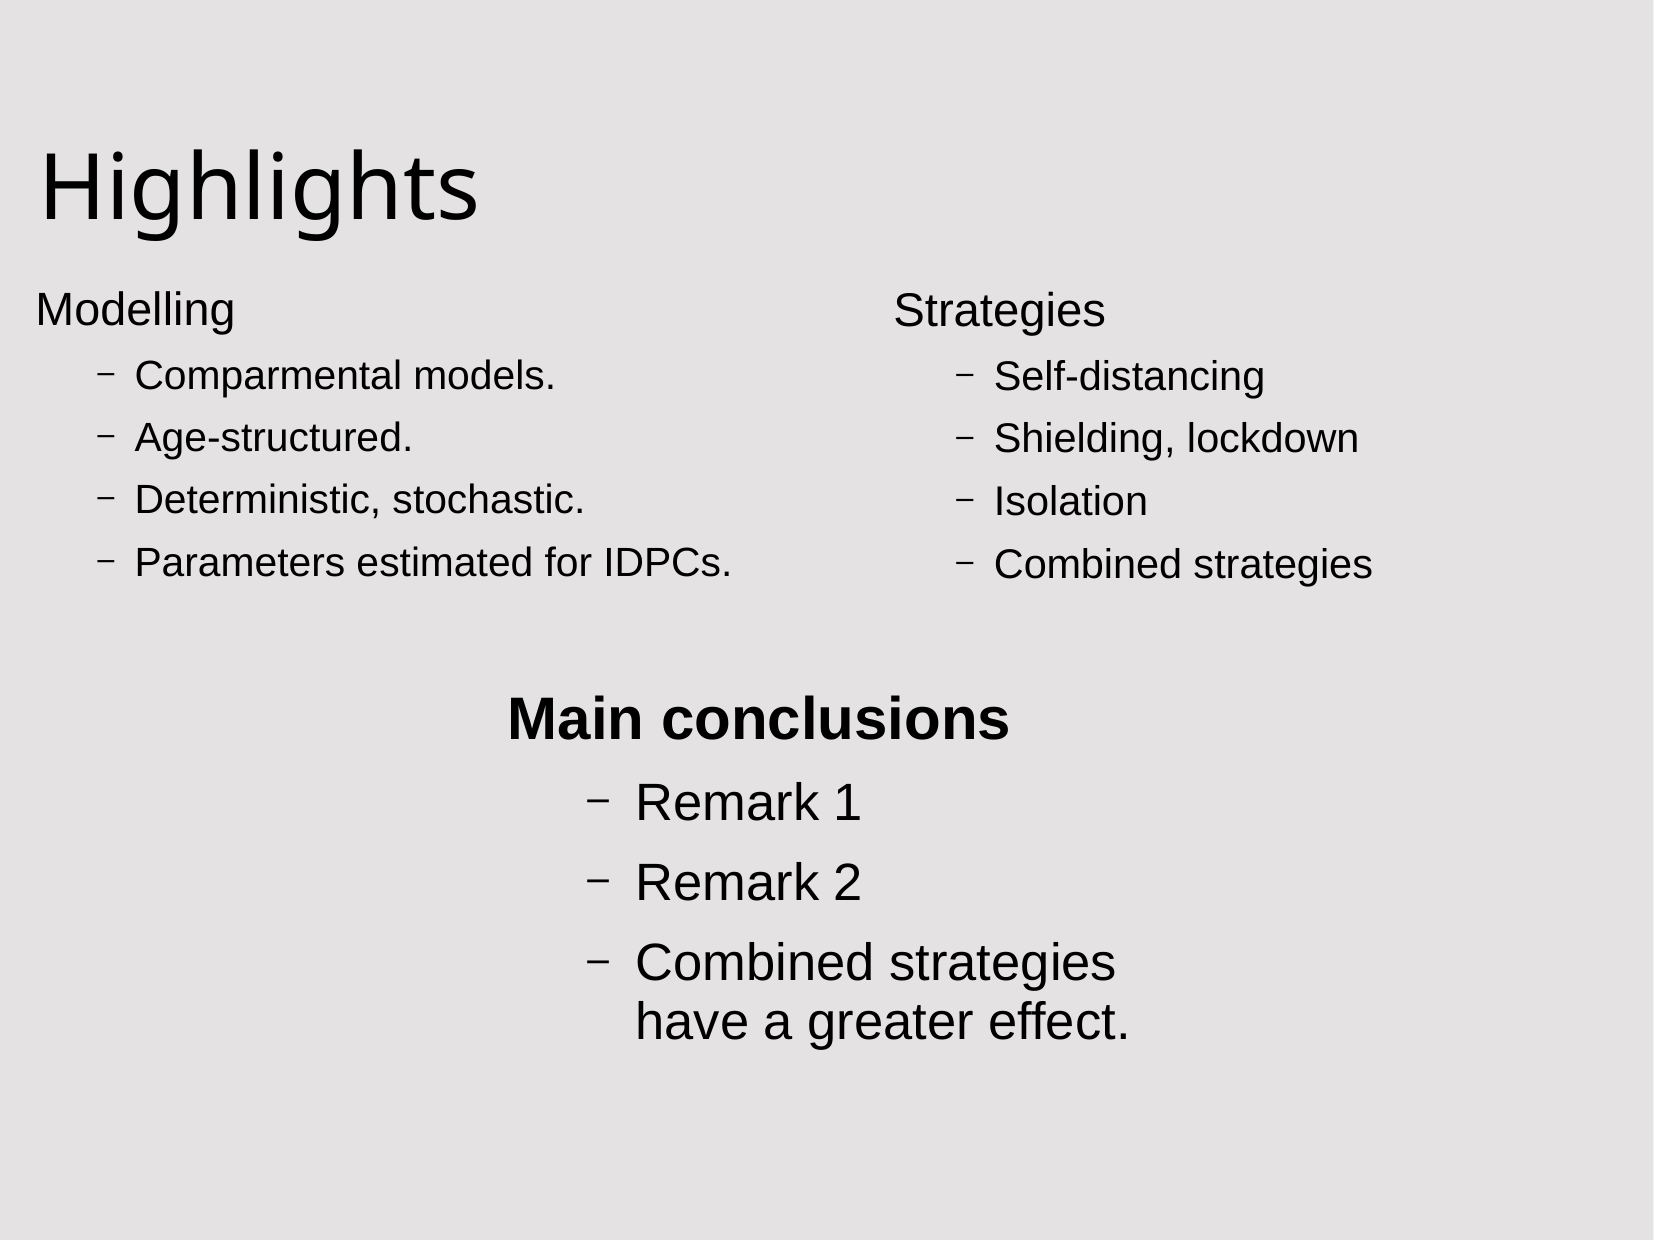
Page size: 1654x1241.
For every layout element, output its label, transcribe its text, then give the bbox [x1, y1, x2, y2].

list Modelling Comparmental models. Age-structured. Deterministic, stochastic. Parameters estimated for IDPCs. [35, 283, 776, 591]
list Main conclusions Remark 1 Remark 2 Combined strategies have a greater effect. [507, 685, 1205, 1052]
text_box Highlights [23, 114, 599, 237]
list Strategies Self-distancing Shielding, lockdown Isolation Combined strategies [893, 283, 1560, 591]
